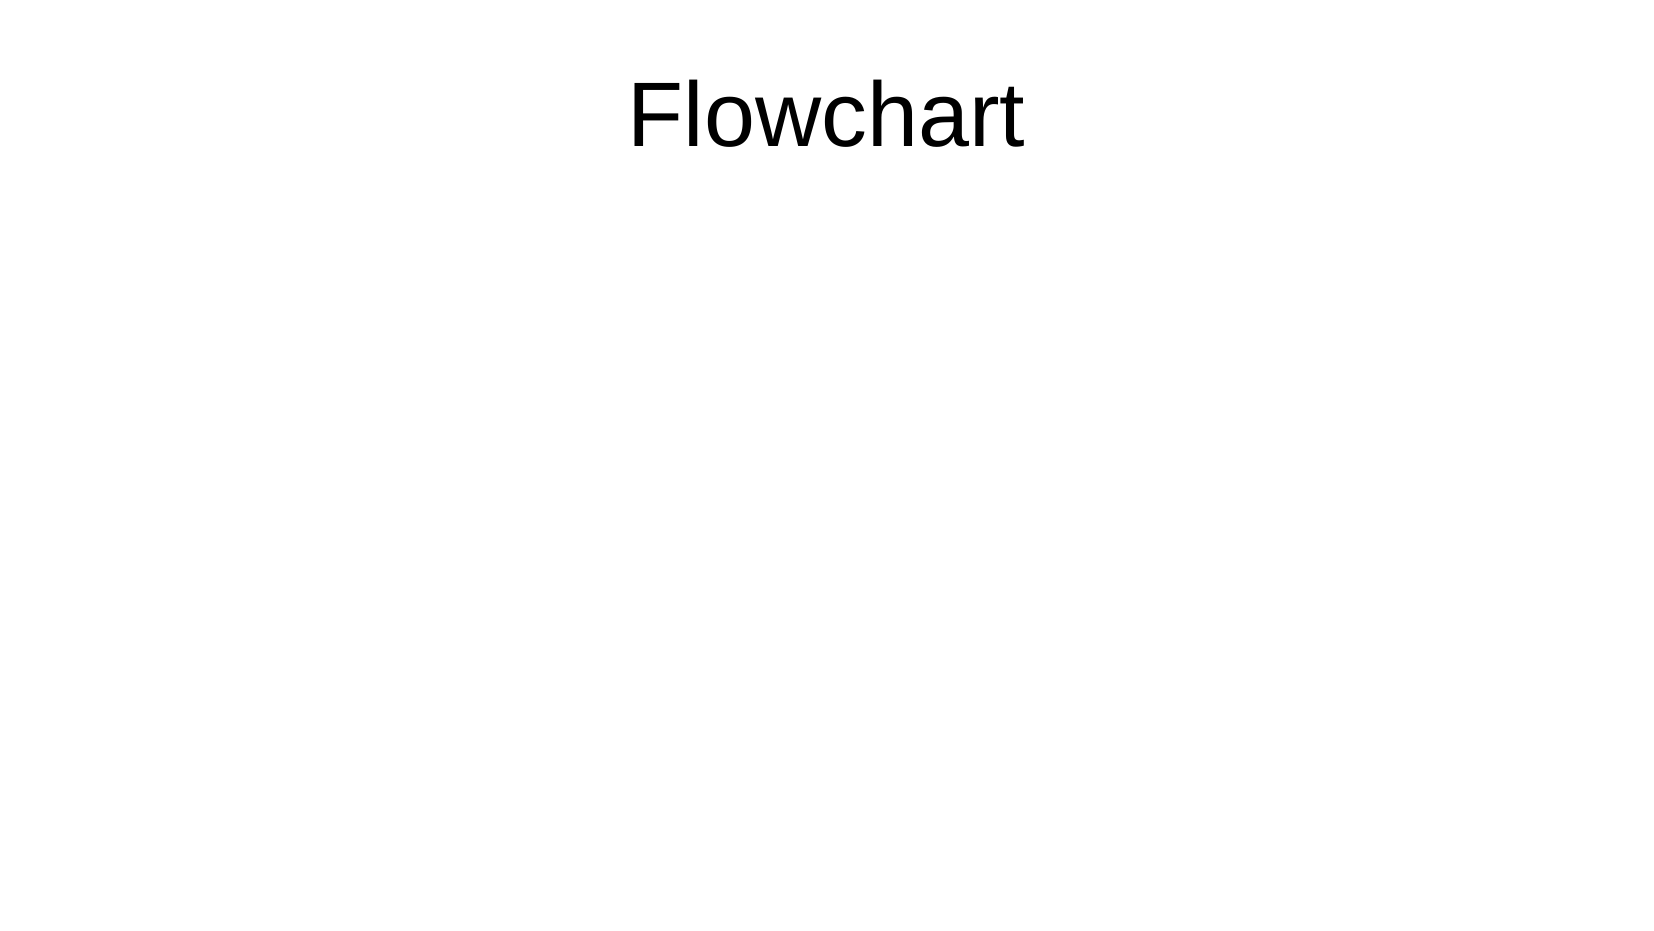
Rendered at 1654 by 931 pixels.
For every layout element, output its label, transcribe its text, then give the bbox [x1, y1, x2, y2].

title Flowchart [82, 37, 1571, 193]
